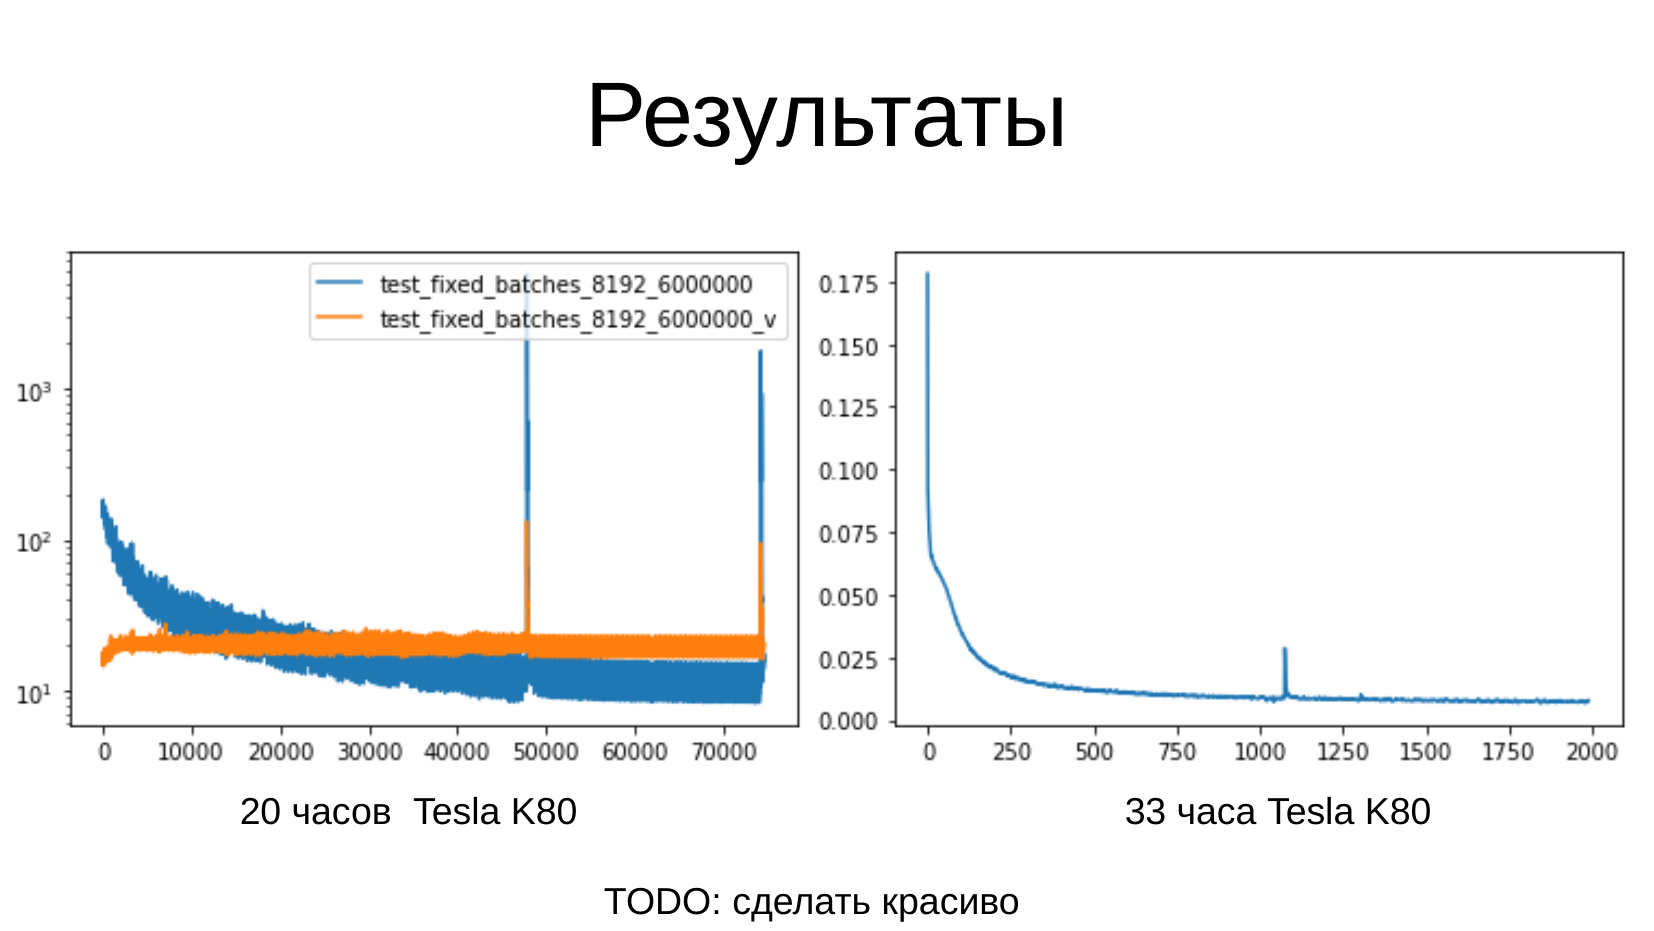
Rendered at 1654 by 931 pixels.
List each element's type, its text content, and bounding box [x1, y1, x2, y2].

text_box TODO: сделать красиво [589, 873, 1036, 931]
title Результаты [82, 37, 1571, 193]
text_box 33 часа Tesla K80 [1110, 783, 1447, 841]
text_box 20 часов Tesla K80 [225, 783, 593, 841]
picture [0, 239, 1636, 778]
